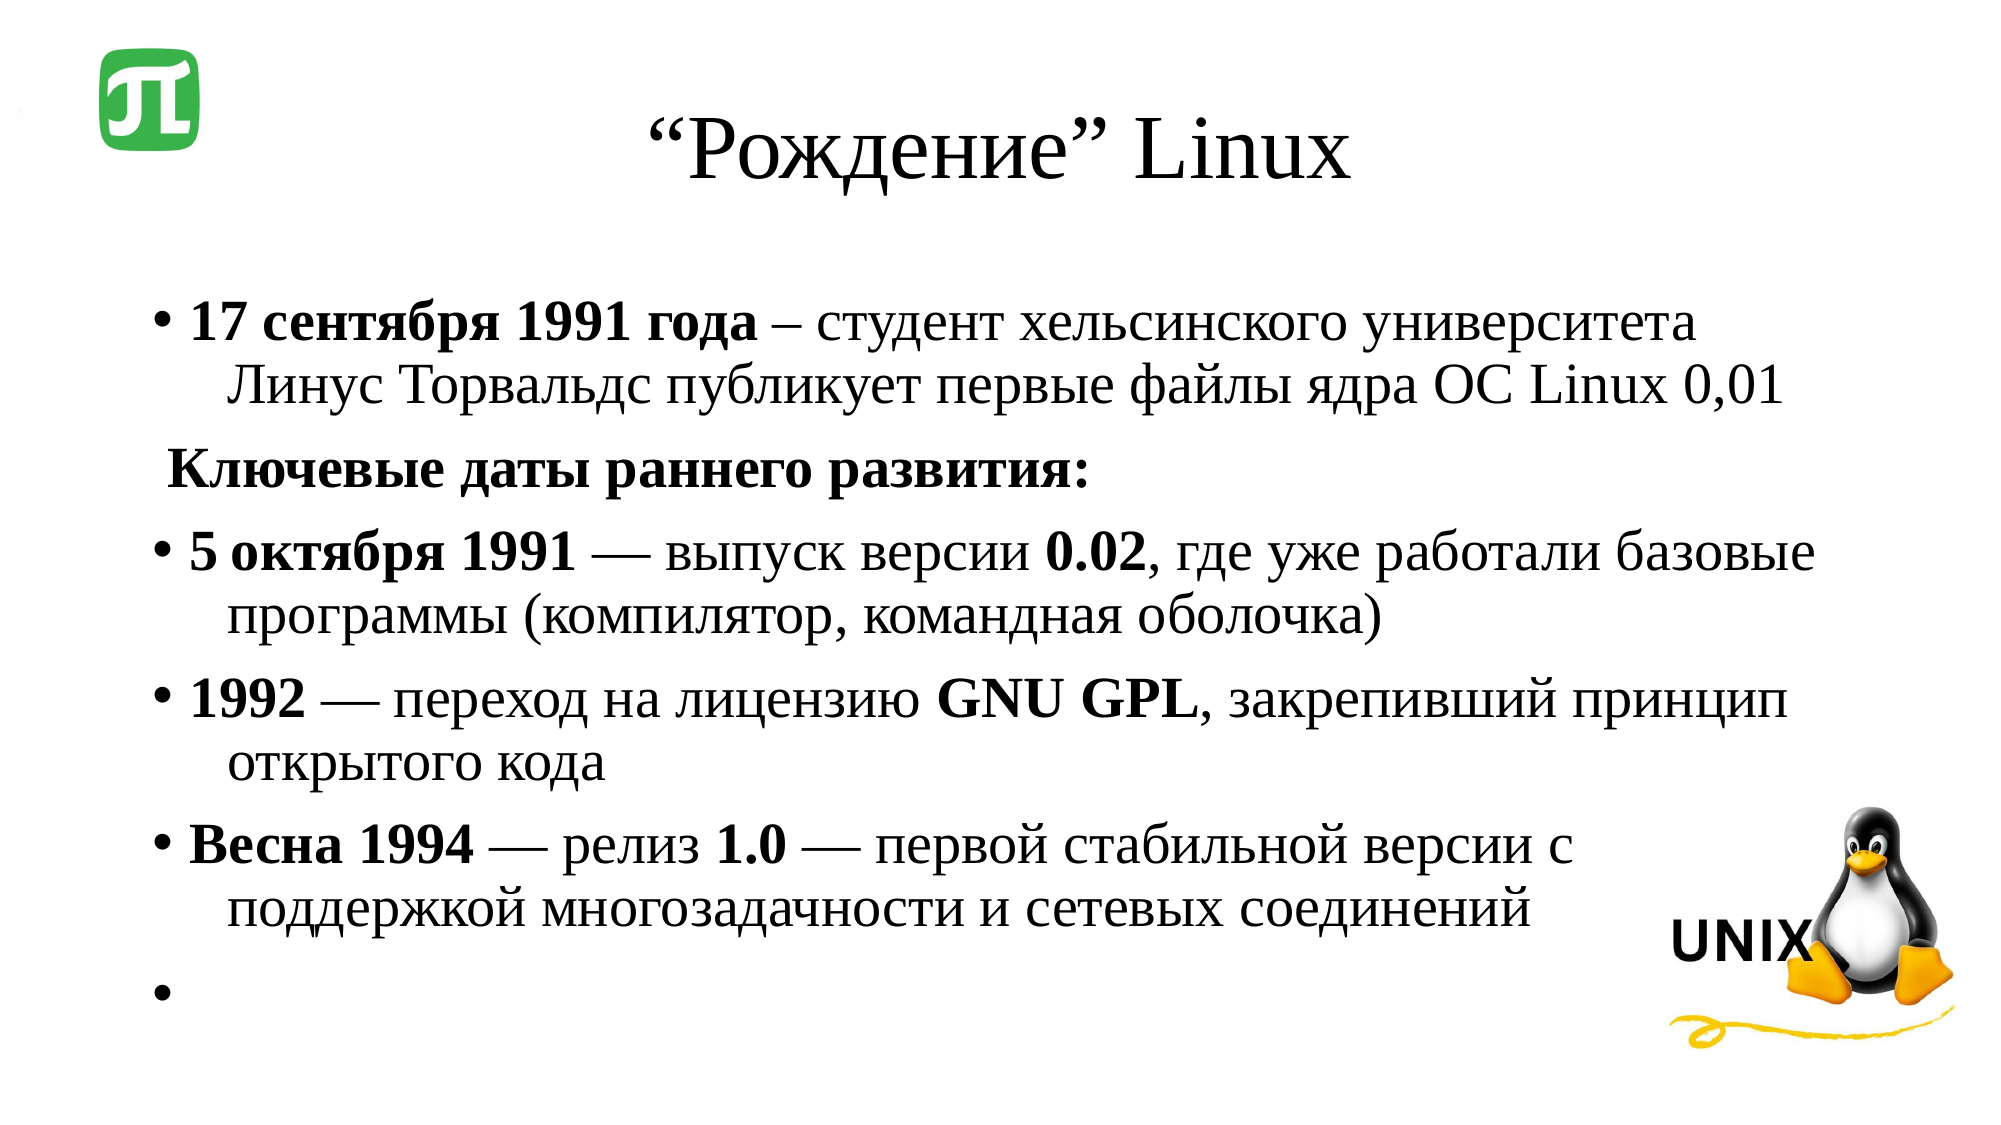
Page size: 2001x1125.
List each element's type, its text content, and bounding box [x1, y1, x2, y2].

picture [0, 0, 315, 211]
title “Рождение” Linux [137, 40, 1863, 258]
list 17 сентября 1991 года – студент хельсинского университета Линус Торвальдс публикует первые файлы ядра ОС Linux 0,01 Ключевые даты раннего развития: 5 октября 1991 — выпуск версии 0.02, где уже работали базовые программы (компилятор, командная оболочка) 1992 — переход на лицензию GNU GPL, закрепивший принцип открытого кода Весна 1994 — релиз 1.0 — первой стабильной версии с поддержкой многозадачности и сетевых соединений [137, 282, 1863, 997]
picture [1658, 766, 1969, 1085]
